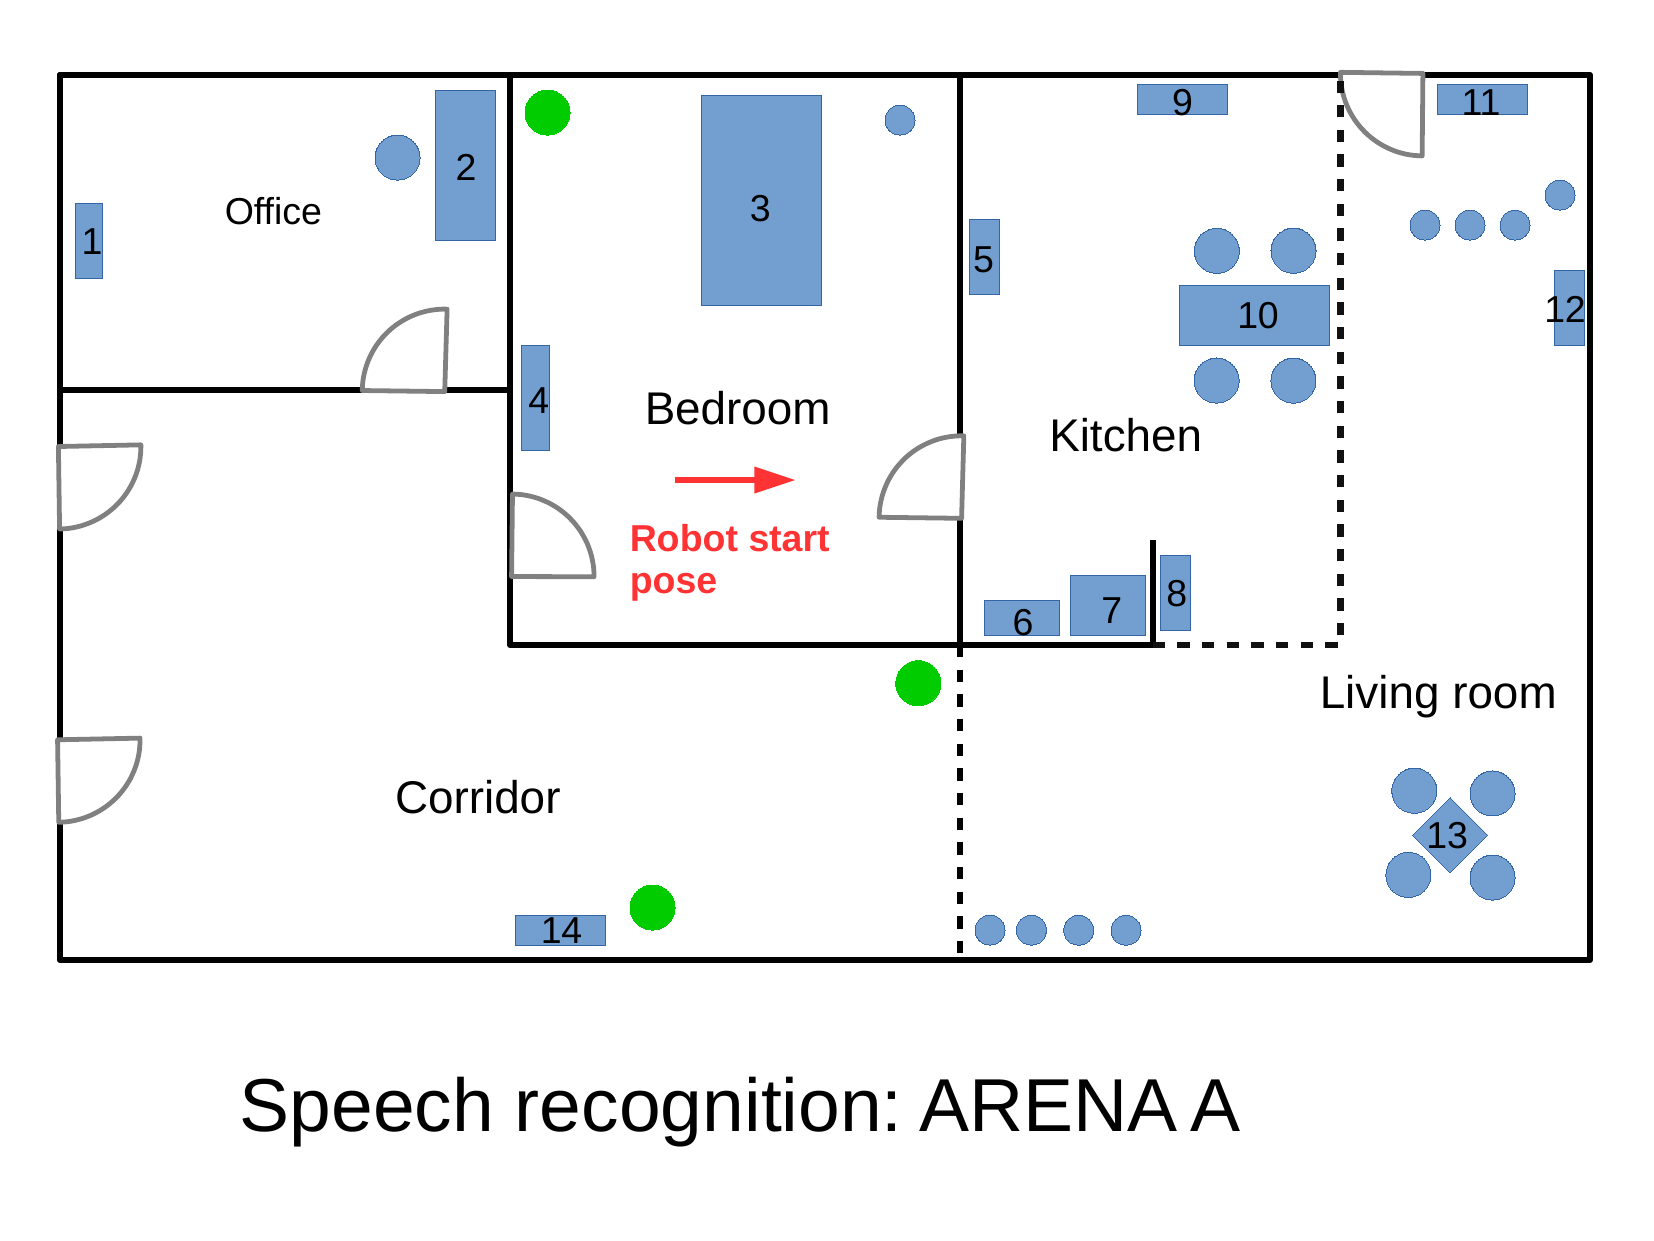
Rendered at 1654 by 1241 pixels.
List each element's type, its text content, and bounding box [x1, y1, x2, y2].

text_box Corridor [380, 765, 576, 832]
text_box Office [210, 183, 337, 241]
text_box 12 [1529, 281, 1601, 338]
text_box 2 [440, 138, 492, 196]
text_box Speech recognition: ARENA A [225, 1055, 1471, 1155]
text_box 13 [1411, 806, 1483, 864]
text_box Bedroom [630, 375, 846, 442]
text_box Robot start pose [615, 510, 856, 609]
text_box 9 [1157, 74, 1208, 132]
text_box 4 [513, 371, 565, 429]
text_box 10 [1222, 287, 1294, 344]
text_box [57, 72, 1591, 961]
text_box Kitchen [1034, 402, 1218, 469]
text_box 1 [66, 213, 118, 271]
text_box 7 [1086, 582, 1137, 640]
text_box Living room [1305, 660, 1572, 727]
text_box 5 [958, 230, 1009, 288]
text_box 6 [997, 594, 1049, 651]
text_box 8 [1151, 564, 1202, 622]
text_box 11 [1446, 74, 1519, 132]
text_box 3 [735, 180, 786, 238]
text_box 14 [526, 902, 598, 960]
